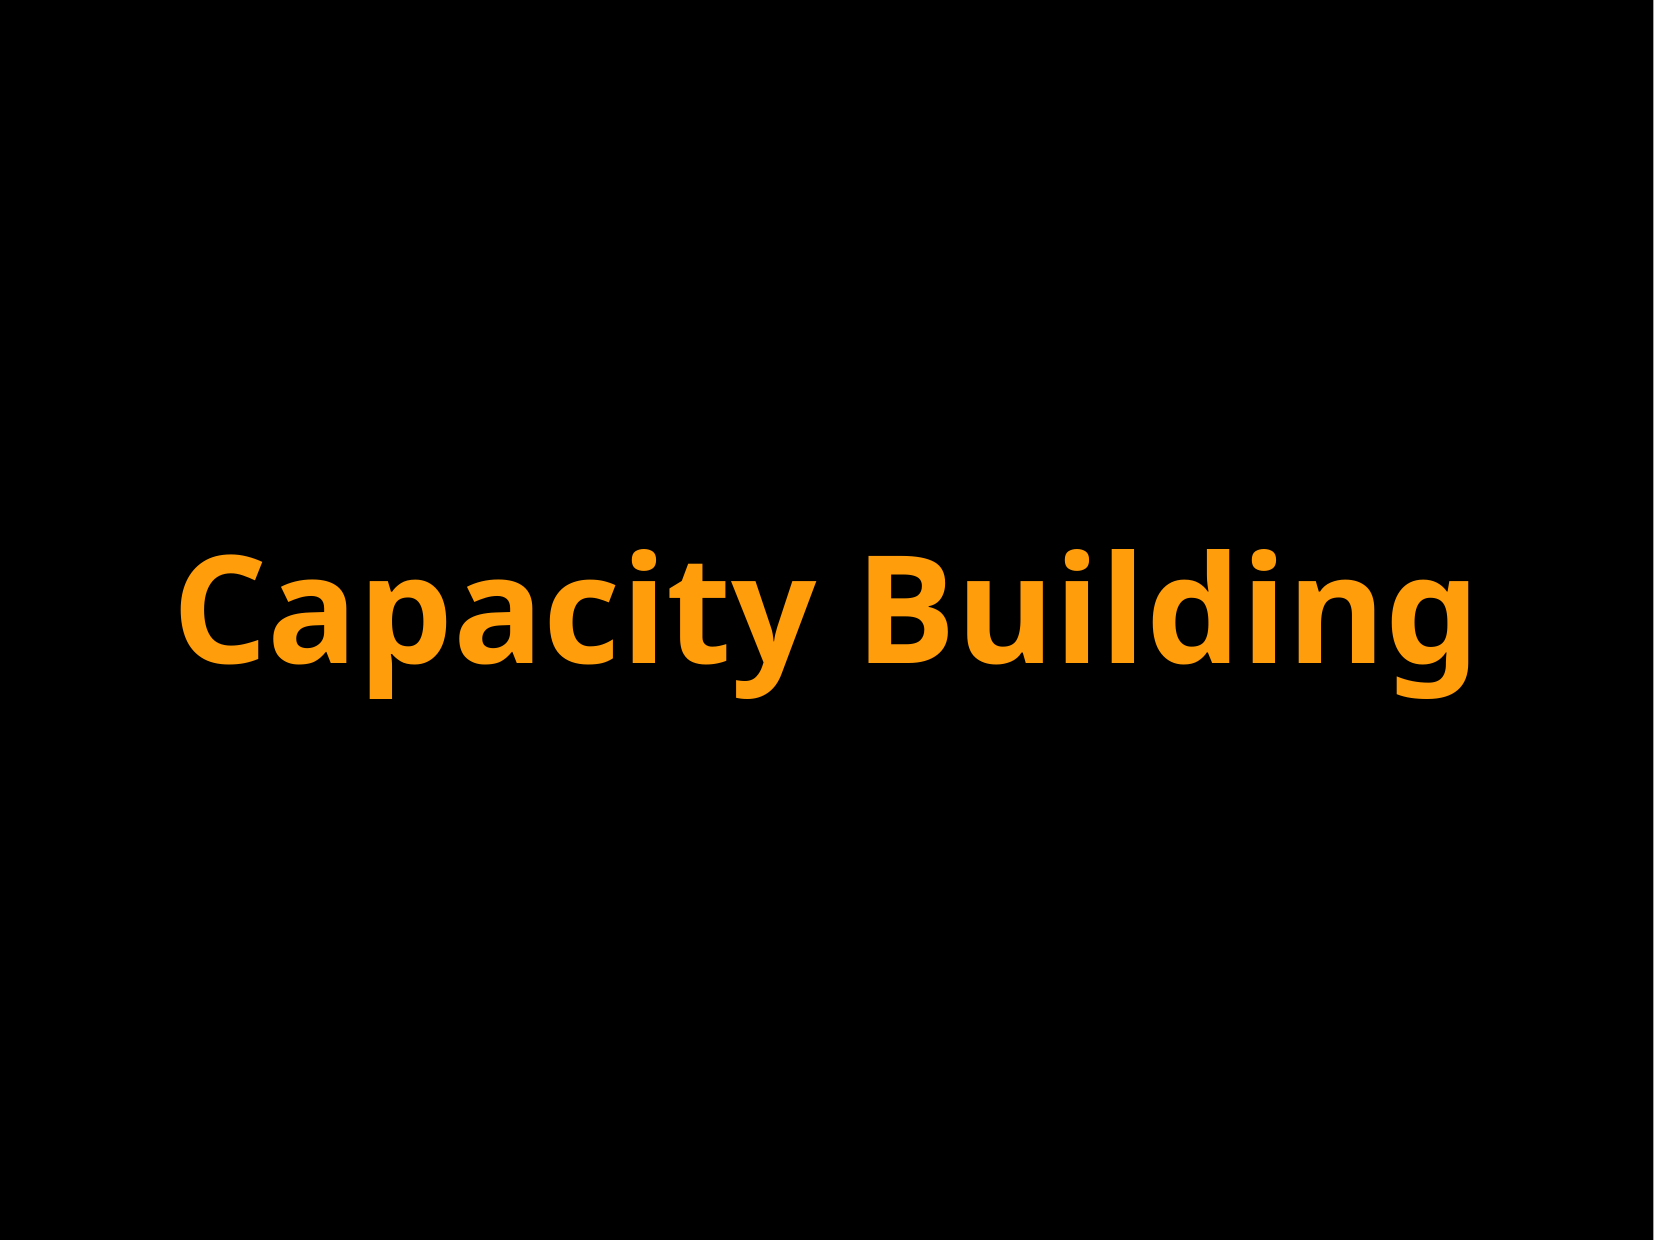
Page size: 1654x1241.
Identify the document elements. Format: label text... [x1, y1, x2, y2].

title Capacity Building [82, 59, 1571, 1152]
